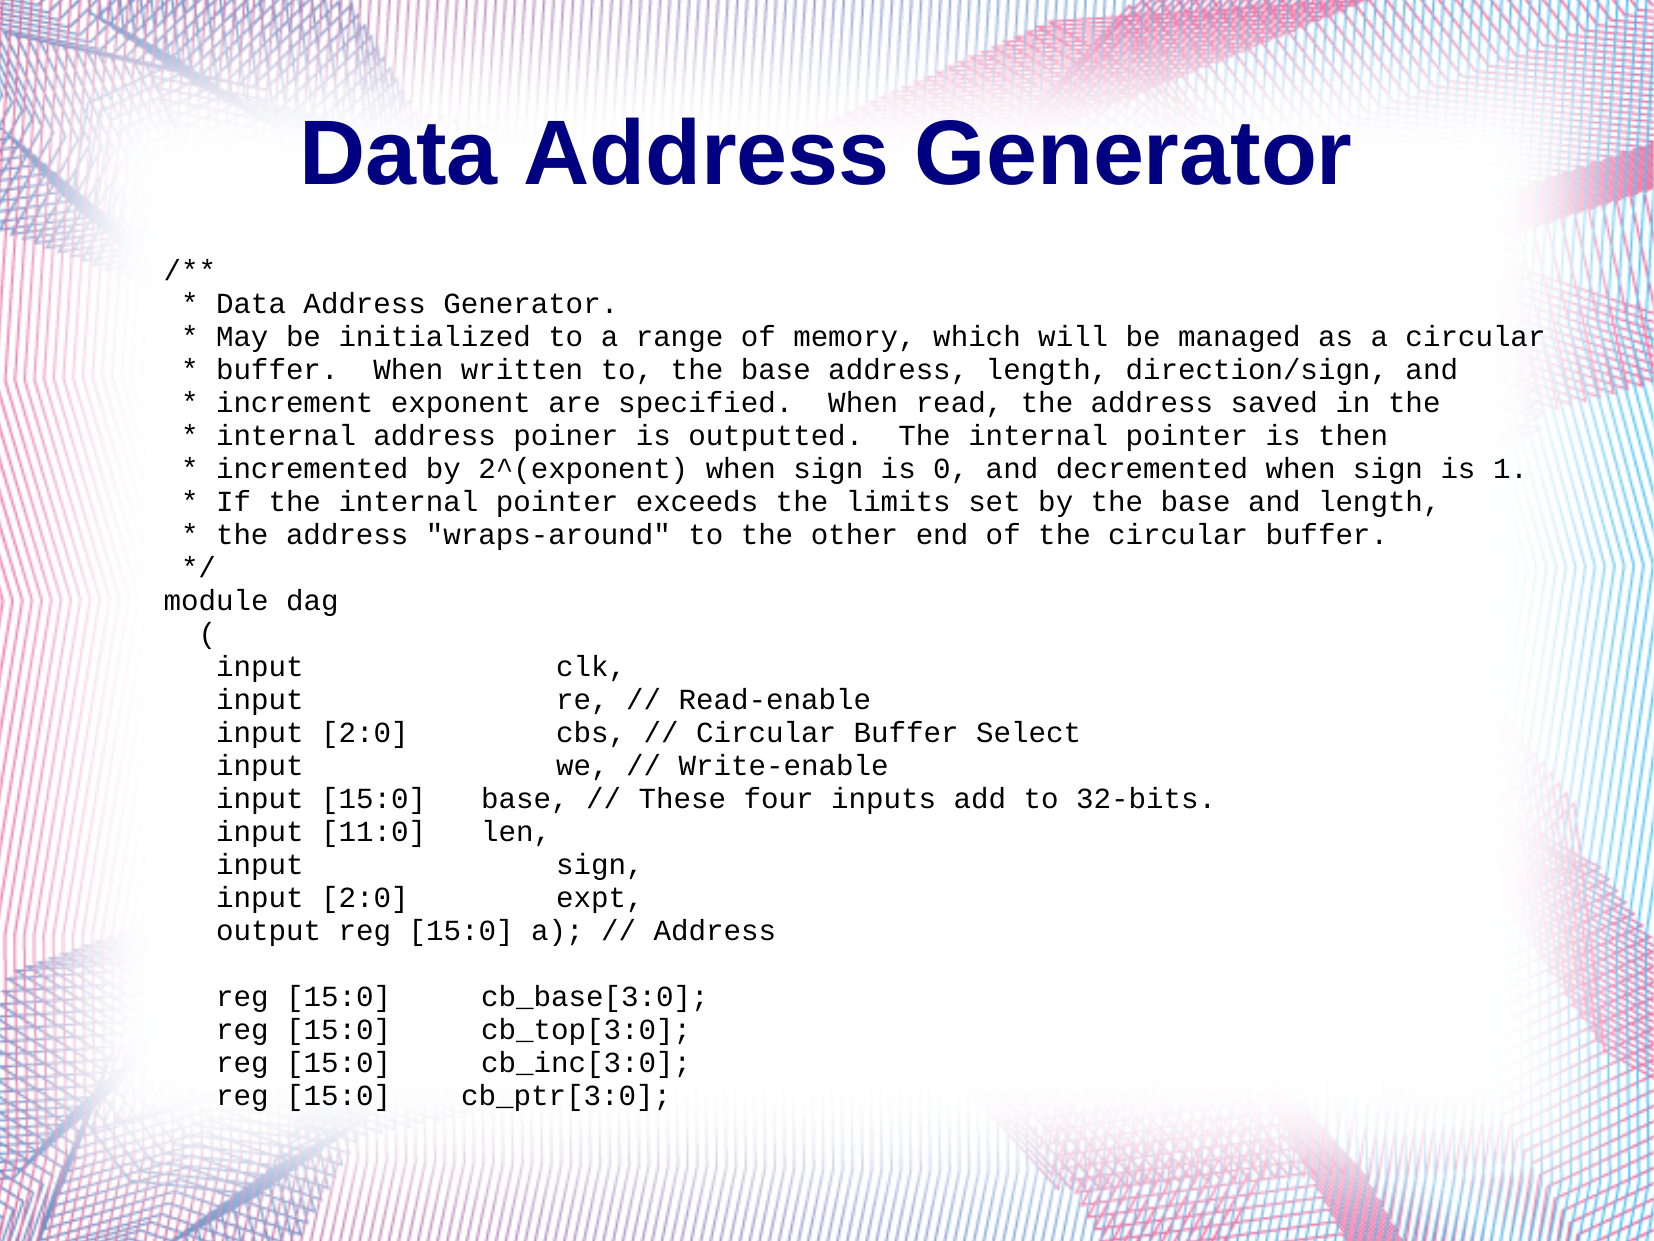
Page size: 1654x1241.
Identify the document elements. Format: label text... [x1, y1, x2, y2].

text_box /** * Data Address Generator. * May be initialized to a range of memory, which will be managed as a circular * buffer. When written to, the base address, length, direction/sign, and * increment exponent are specified. When read, the address saved in the * internal address poiner is outputted. The internal pointer is then * incremented by 2^(exponent) when sign is 0, and decremented when sign is 1. * If the internal pointer exceeds the limits set by the base and length, * the address "wraps-around" to the other end of the circular buffer. */ module dag ( input clk, input re, // Read-enable input [2:0] cbs, // Circular Buffer Select input we, // Write-enable input [15:0] base, // These four inputs add to 32-bits. input [11:0] len, input sign, input [2:0] expt, output reg [15:0] a); // Address reg [15:0] cb_base[3:0]; reg [15:0] cb_top[3:0]; reg [15:0] cb_inc[3:0]; reg [15:0] cb_ptr[3:0]; [148, 248, 1561, 1221]
title Data Address Generator [82, 49, 1571, 257]
picture [0, 0, 1654, 1241]
